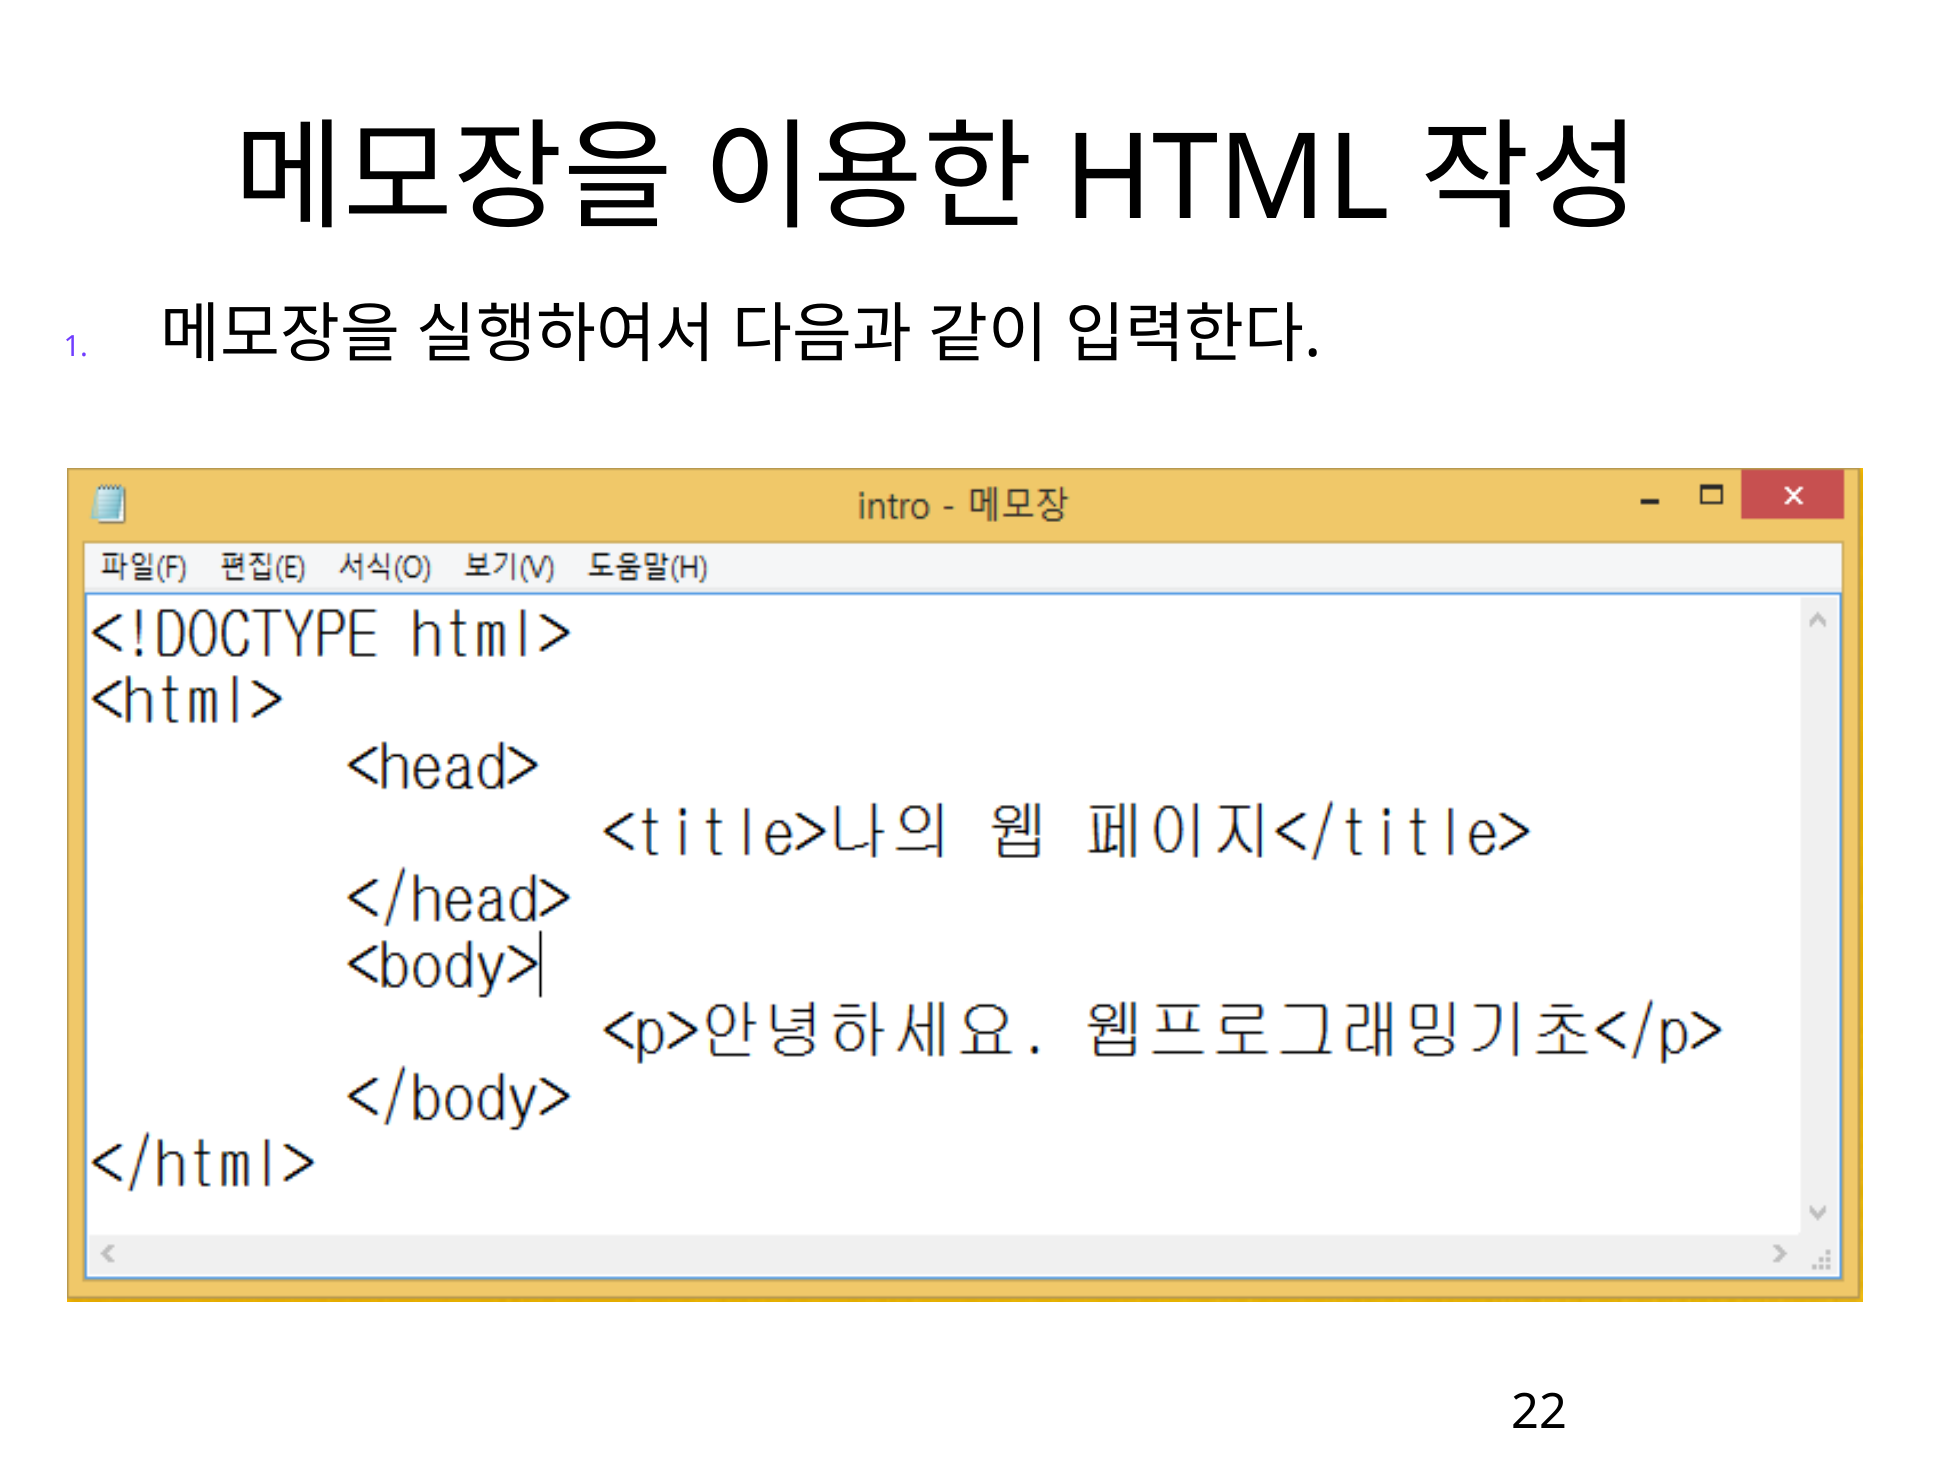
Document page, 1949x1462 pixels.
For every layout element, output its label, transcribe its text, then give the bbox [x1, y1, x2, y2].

slide_number <숫자> [1496, 1372, 1899, 1462]
title 메모장을 이용한 HTML 작성 [156, 92, 1749, 255]
list 메모장을 실행하여서 다음과 같이 입력한다. [48, 284, 1897, 1343]
picture [67, 468, 1863, 1302]
